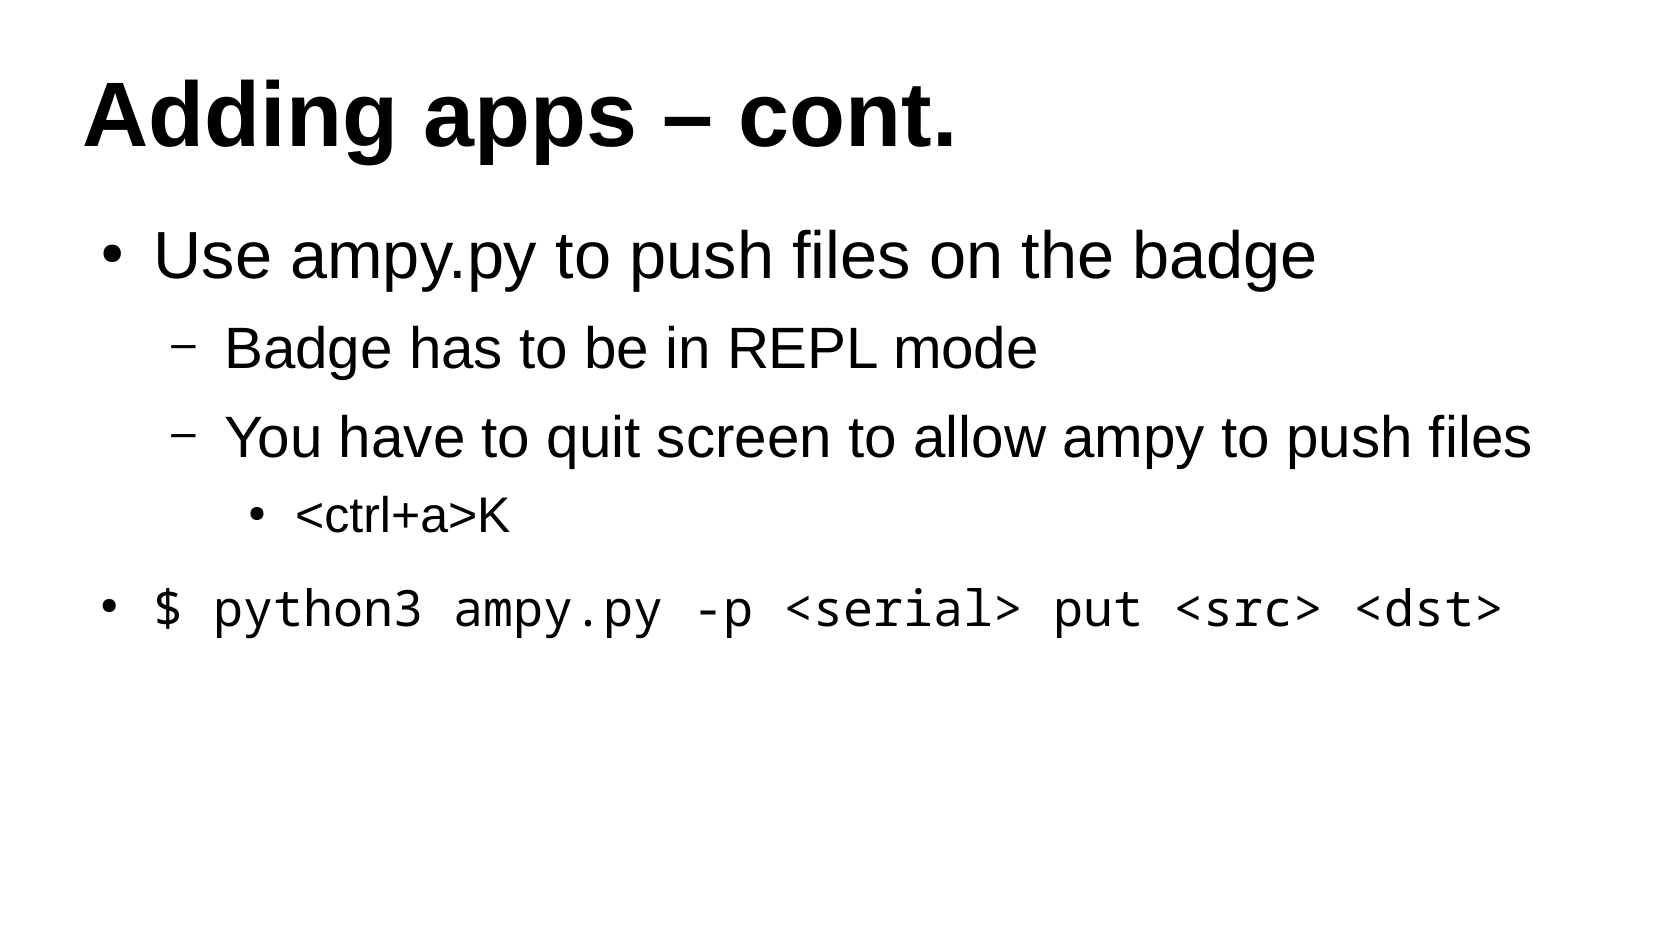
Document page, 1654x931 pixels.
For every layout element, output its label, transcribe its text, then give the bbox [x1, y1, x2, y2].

title Adding apps – cont. [82, 37, 1571, 193]
list Use ampy.py to push files on the badge Badge has to be in REPL mode You have to quit screen to allow ampy to push files <ctrl+a>K $ python3 ampy.py -p <serial> put <src> <dst> [82, 217, 1571, 758]
